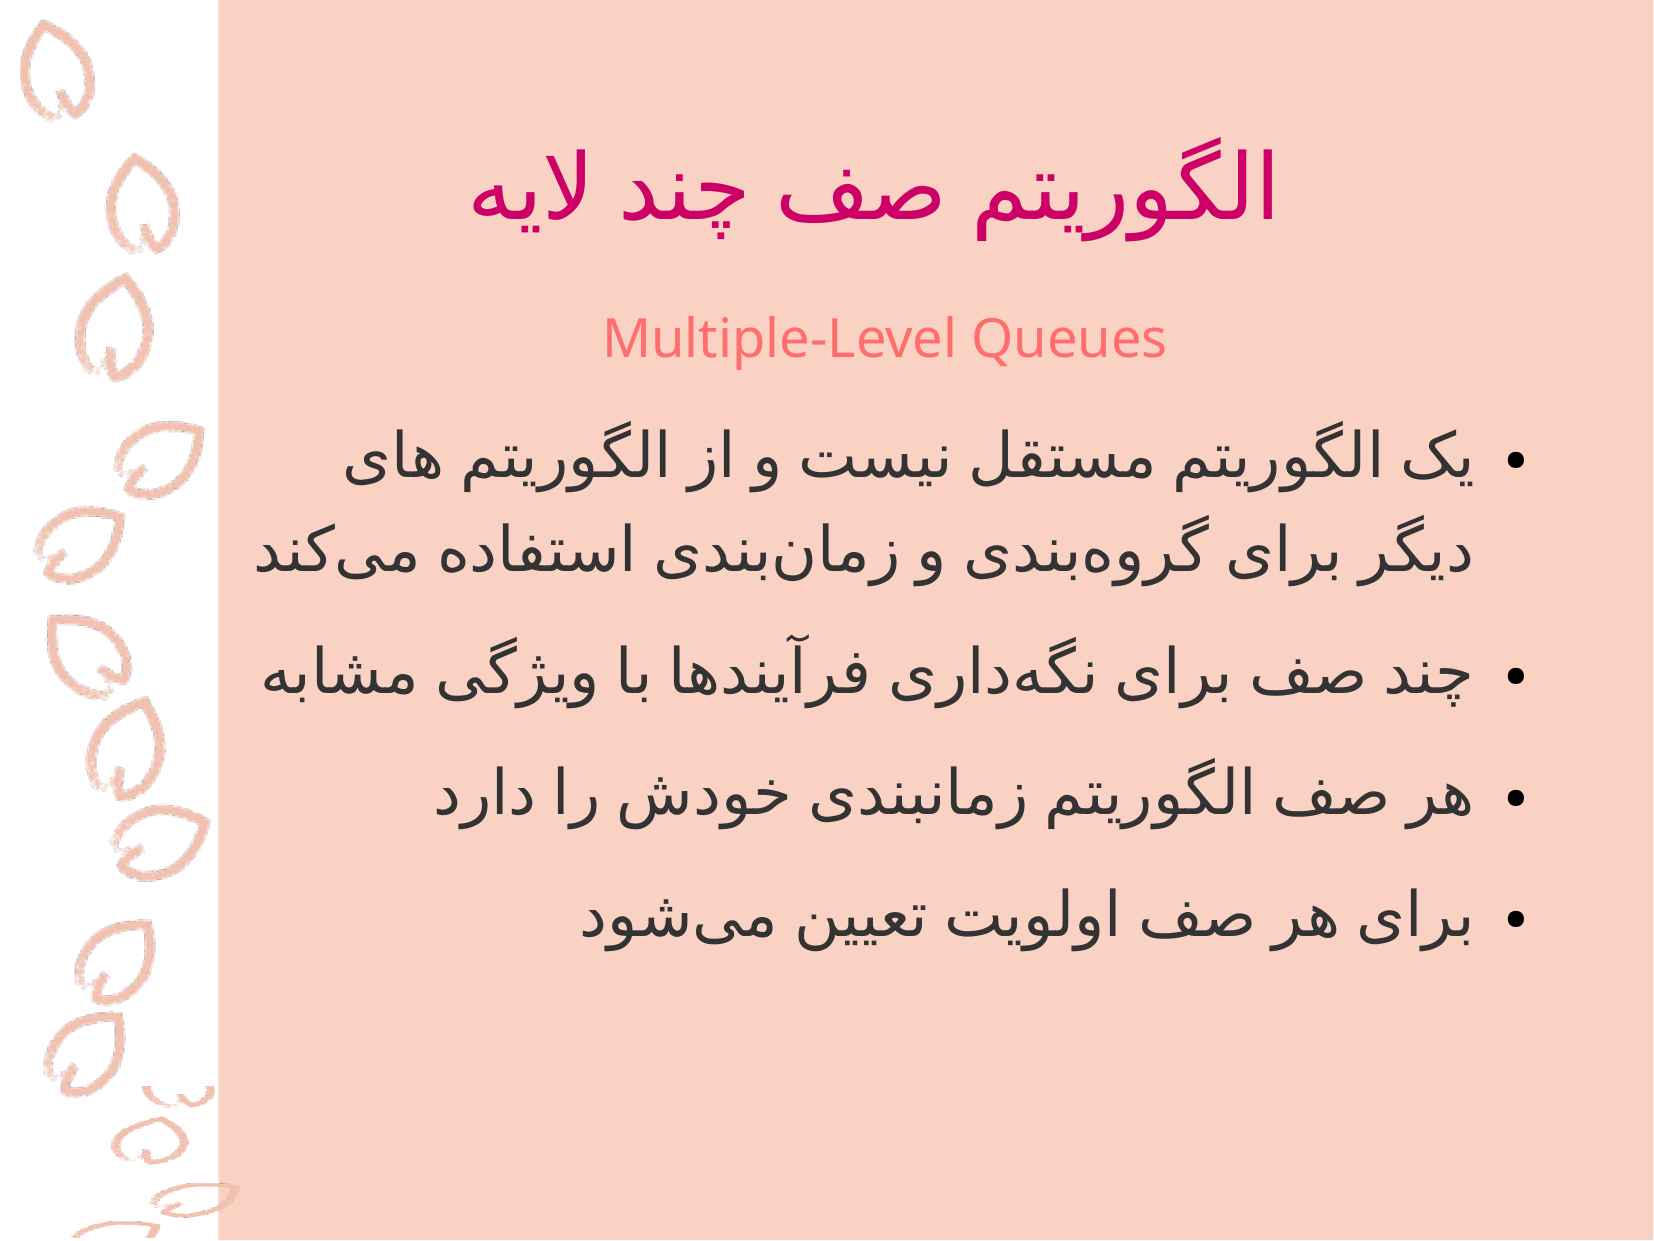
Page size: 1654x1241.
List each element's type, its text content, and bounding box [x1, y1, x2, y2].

title الگوریتم صف چند لایه [183, 93, 1567, 264]
picture [20, 19, 247, 1238]
list یک الگوریتم مستقل نیست و از الگوریتم های دیگر برای گروه‌بندی و زمان‌بندی استفاده می‌کند چند صف برای نگه‌داری فرآیندها با ویژگی مشابه هر صف الگوریتم زمانبندی خودش را دارد برای هر صف اولویت تعیین می‌شود [249, 409, 1543, 1150]
title Multiple-Level Queues [141, 264, 1630, 409]
